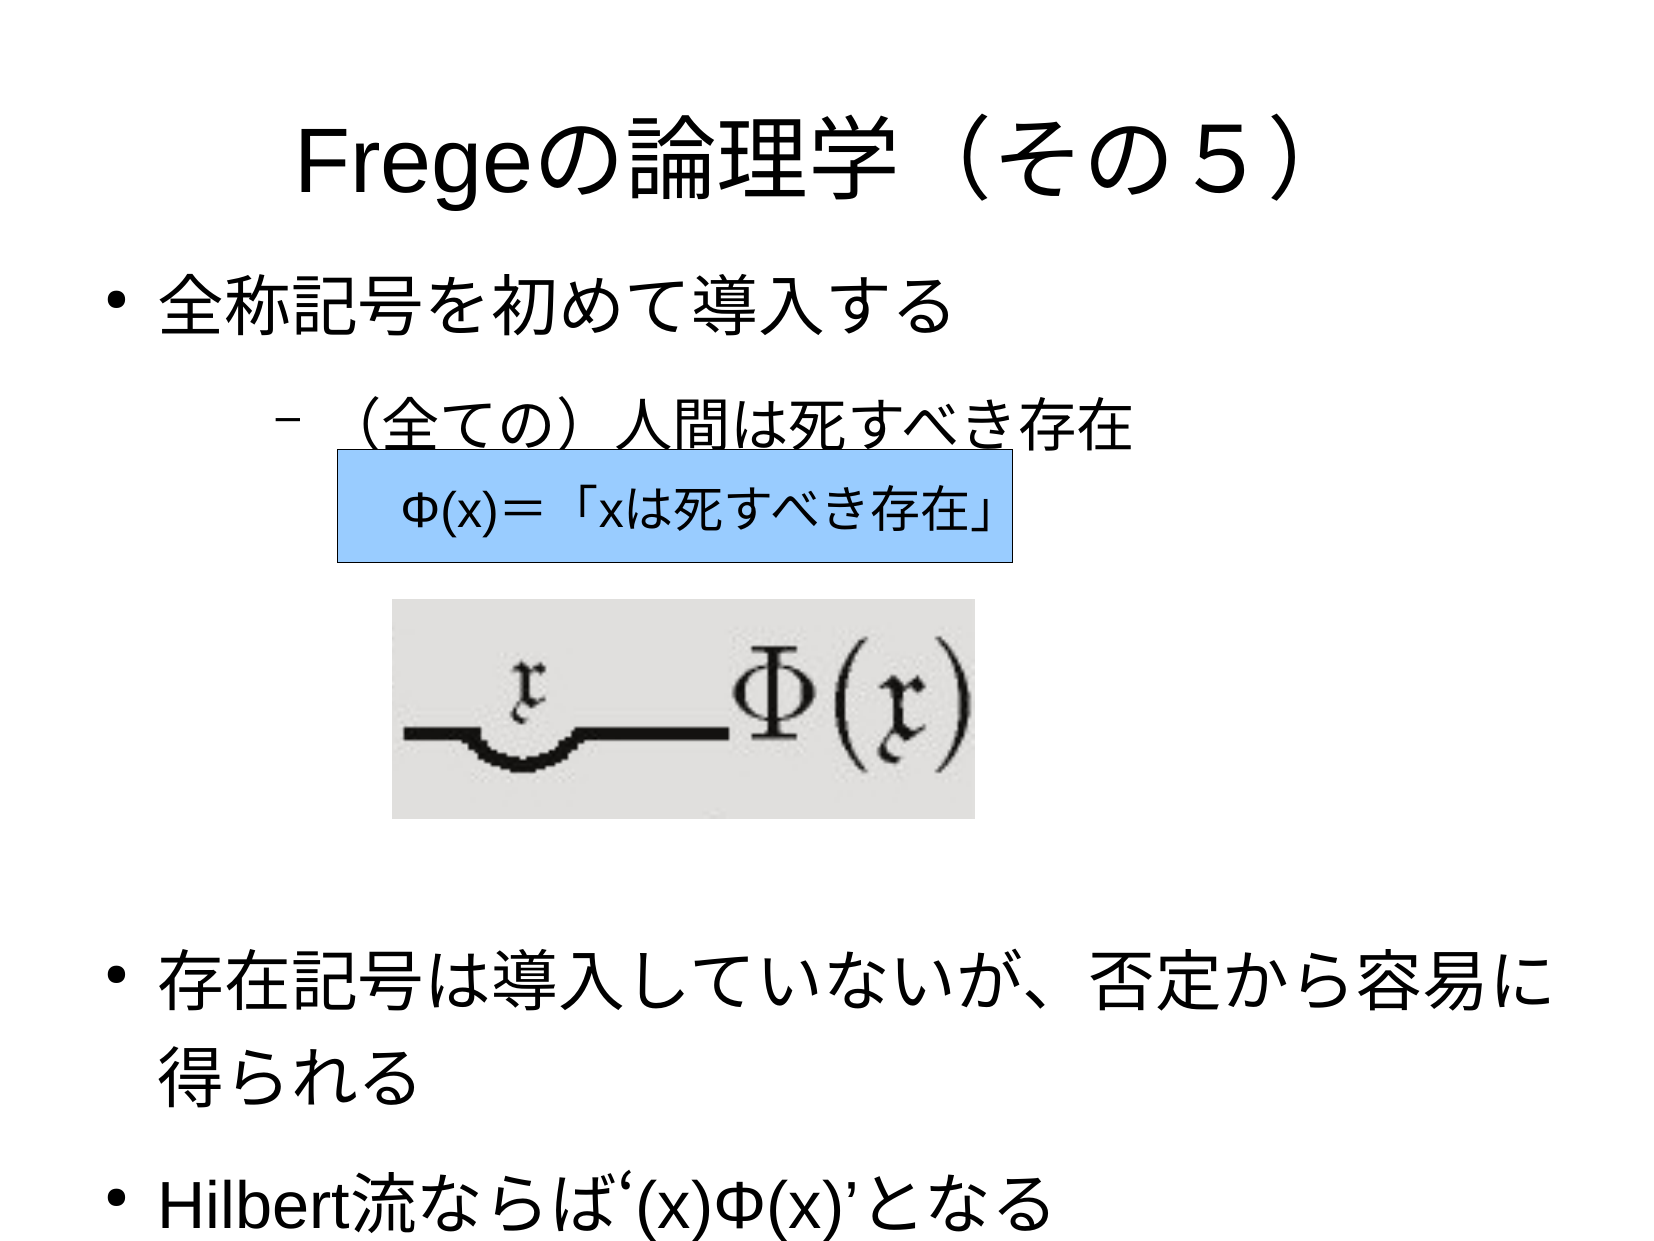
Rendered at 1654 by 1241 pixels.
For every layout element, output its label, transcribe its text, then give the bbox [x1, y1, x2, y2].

text_box Φ(x)＝「xは死すべき存在」 [337, 449, 1013, 563]
list 全称記号を初めて導入する （全ての）人間は死すべき存在 存在記号は導入していないが、否定から容易に得られる Hilbert流ならば‘(x)Φ(x)’となる [86, 252, 1576, 1094]
picture [392, 599, 976, 819]
title Fregeの論理学（その５） [82, 56, 1571, 250]
